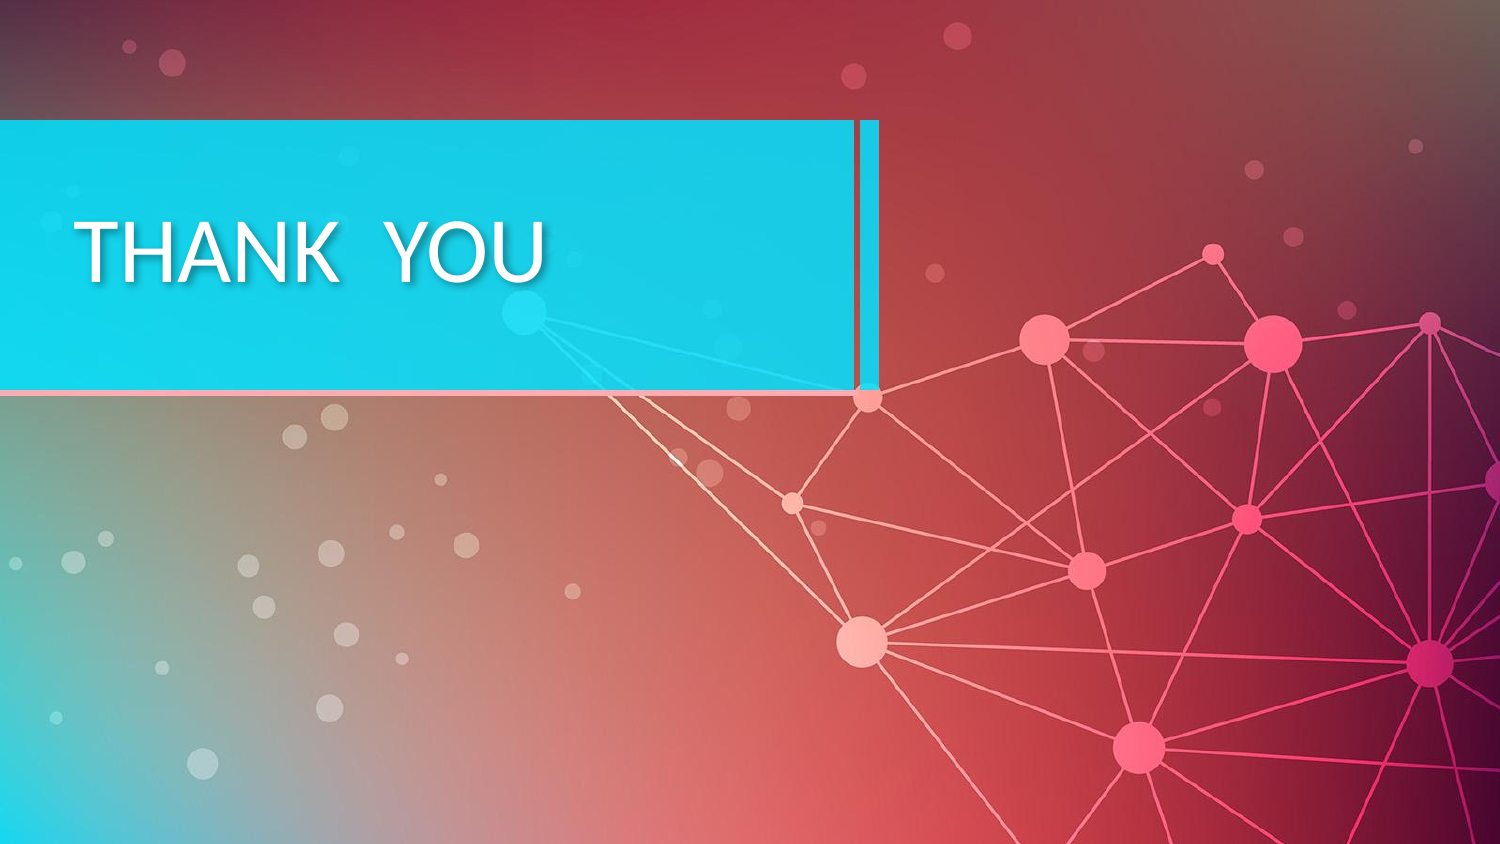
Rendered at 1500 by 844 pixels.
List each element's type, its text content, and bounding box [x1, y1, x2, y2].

title THANK YOU [73, 146, 1427, 372]
picture [0, 0, 1500, 844]
